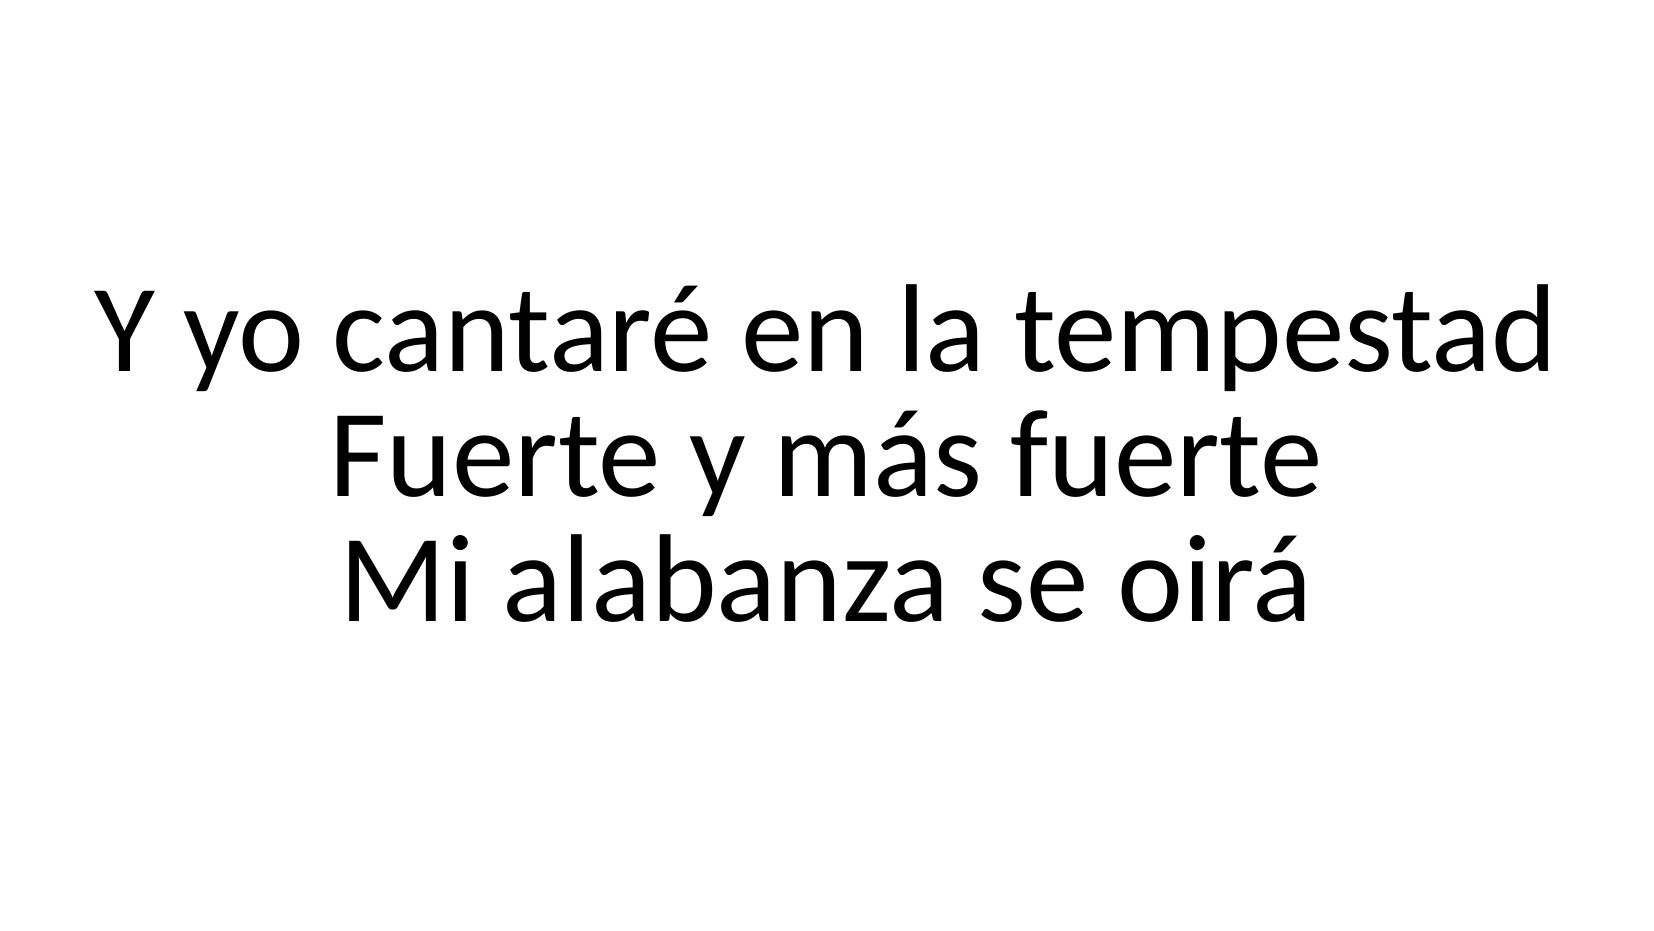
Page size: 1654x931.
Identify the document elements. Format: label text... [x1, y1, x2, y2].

title Y yo cantaré en la tempestad Fuerte y más fuerte Mi alabanza se oirá [0, 0, 1654, 931]
